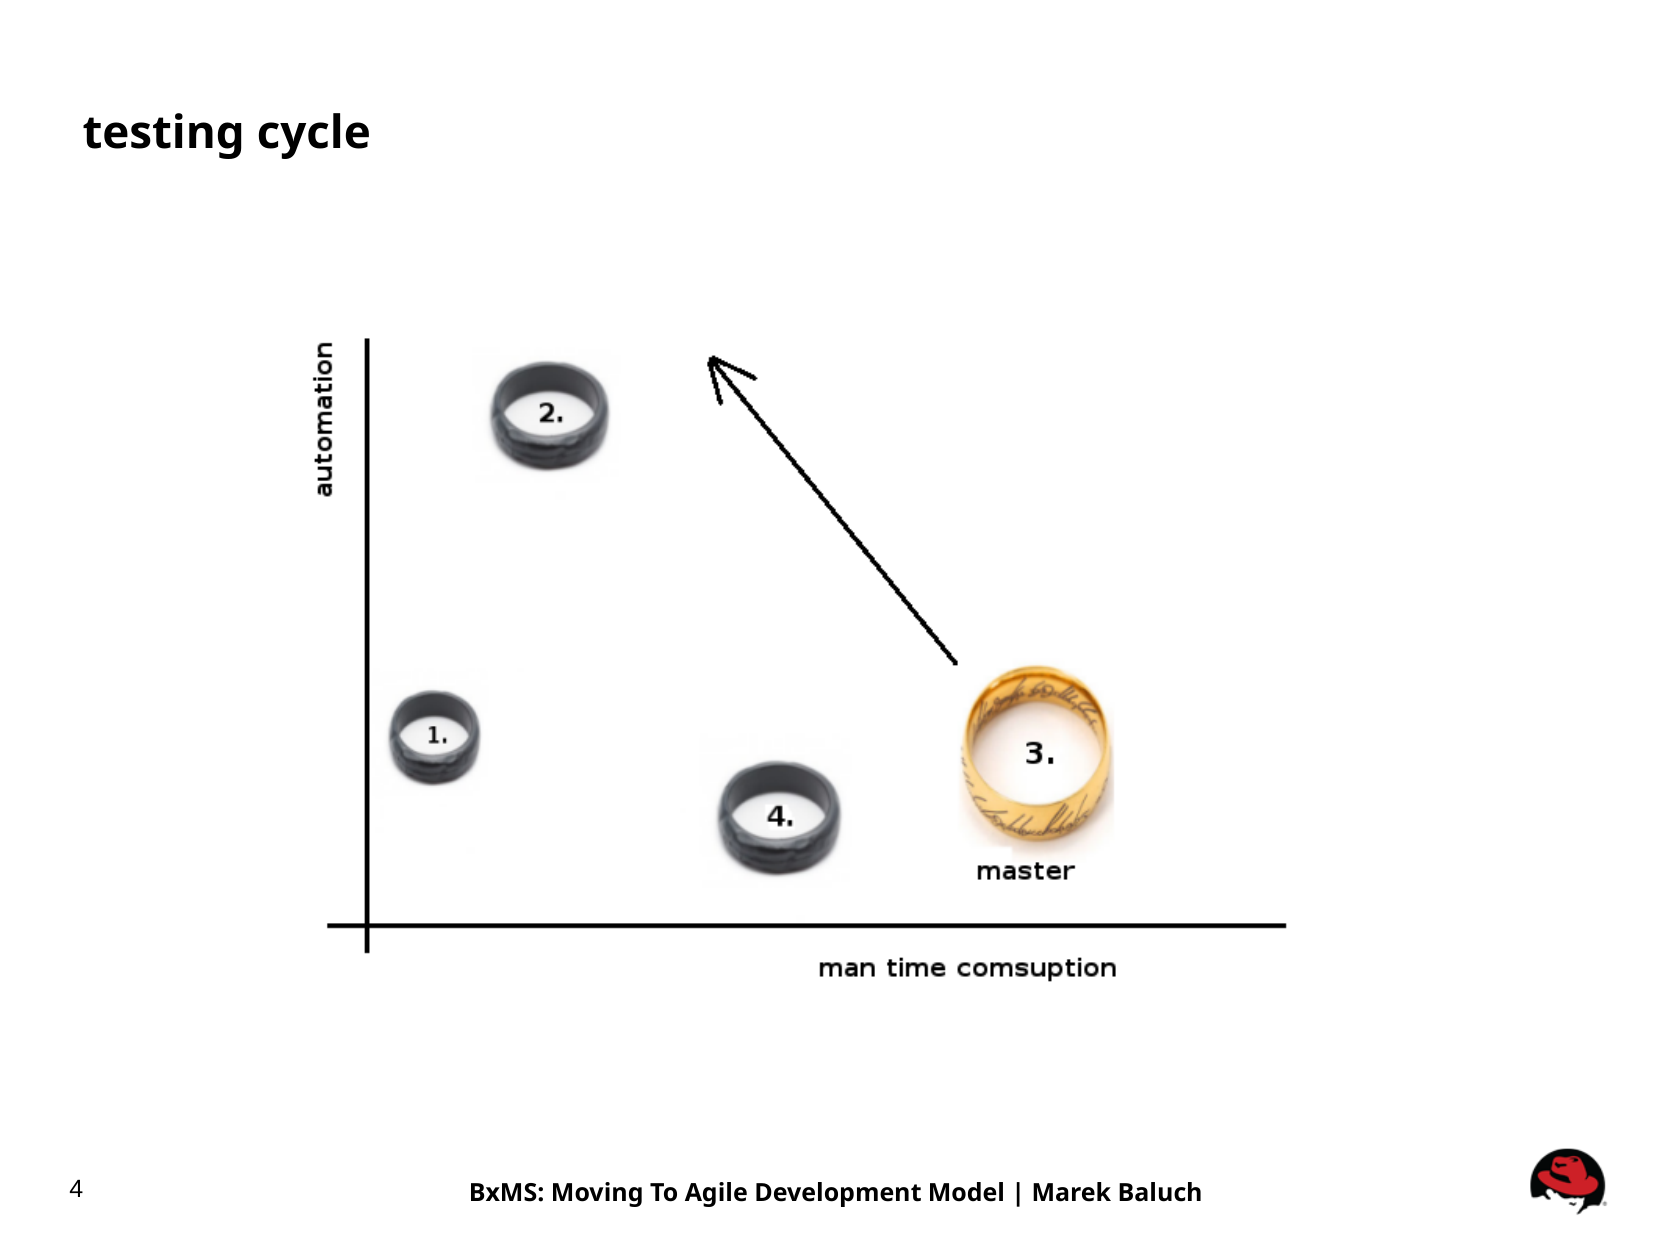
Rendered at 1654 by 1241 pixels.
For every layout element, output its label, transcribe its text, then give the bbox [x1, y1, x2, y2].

picture [279, 273, 1374, 1055]
title testing cycle [82, 37, 1571, 226]
picture [1529, 1146, 1613, 1224]
